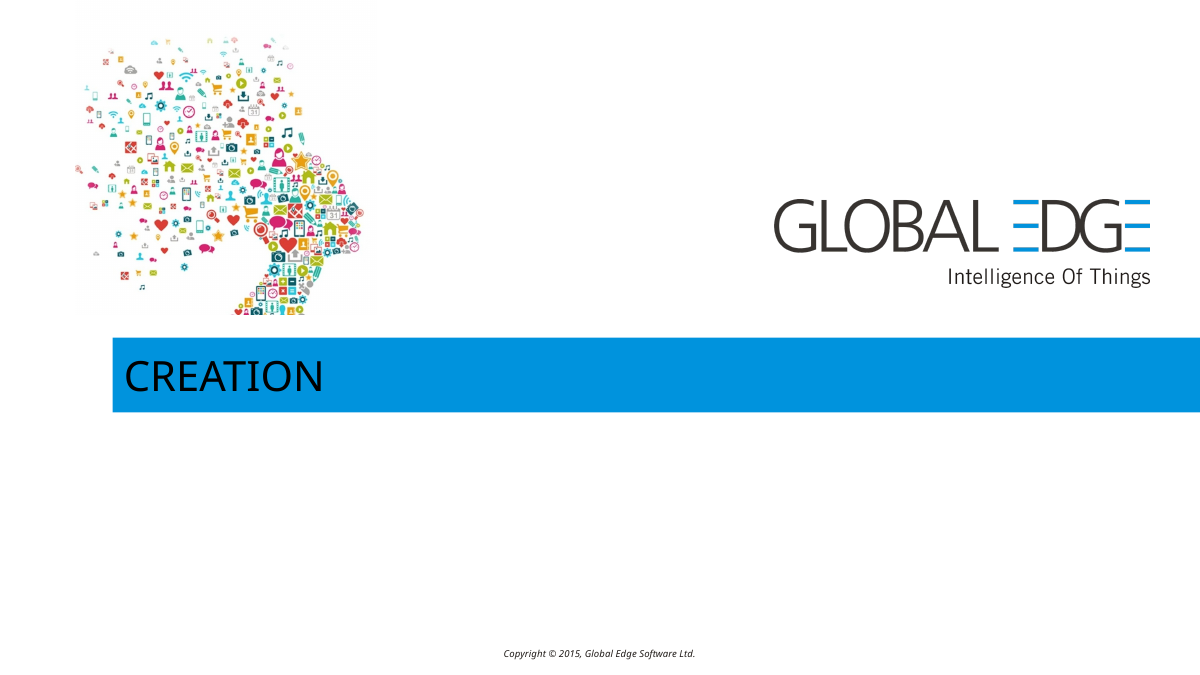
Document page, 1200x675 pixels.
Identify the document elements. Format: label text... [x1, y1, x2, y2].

picture [774, 199, 1150, 288]
picture [75, 0, 377, 315]
title CREATION [112, 337, 1200, 413]
